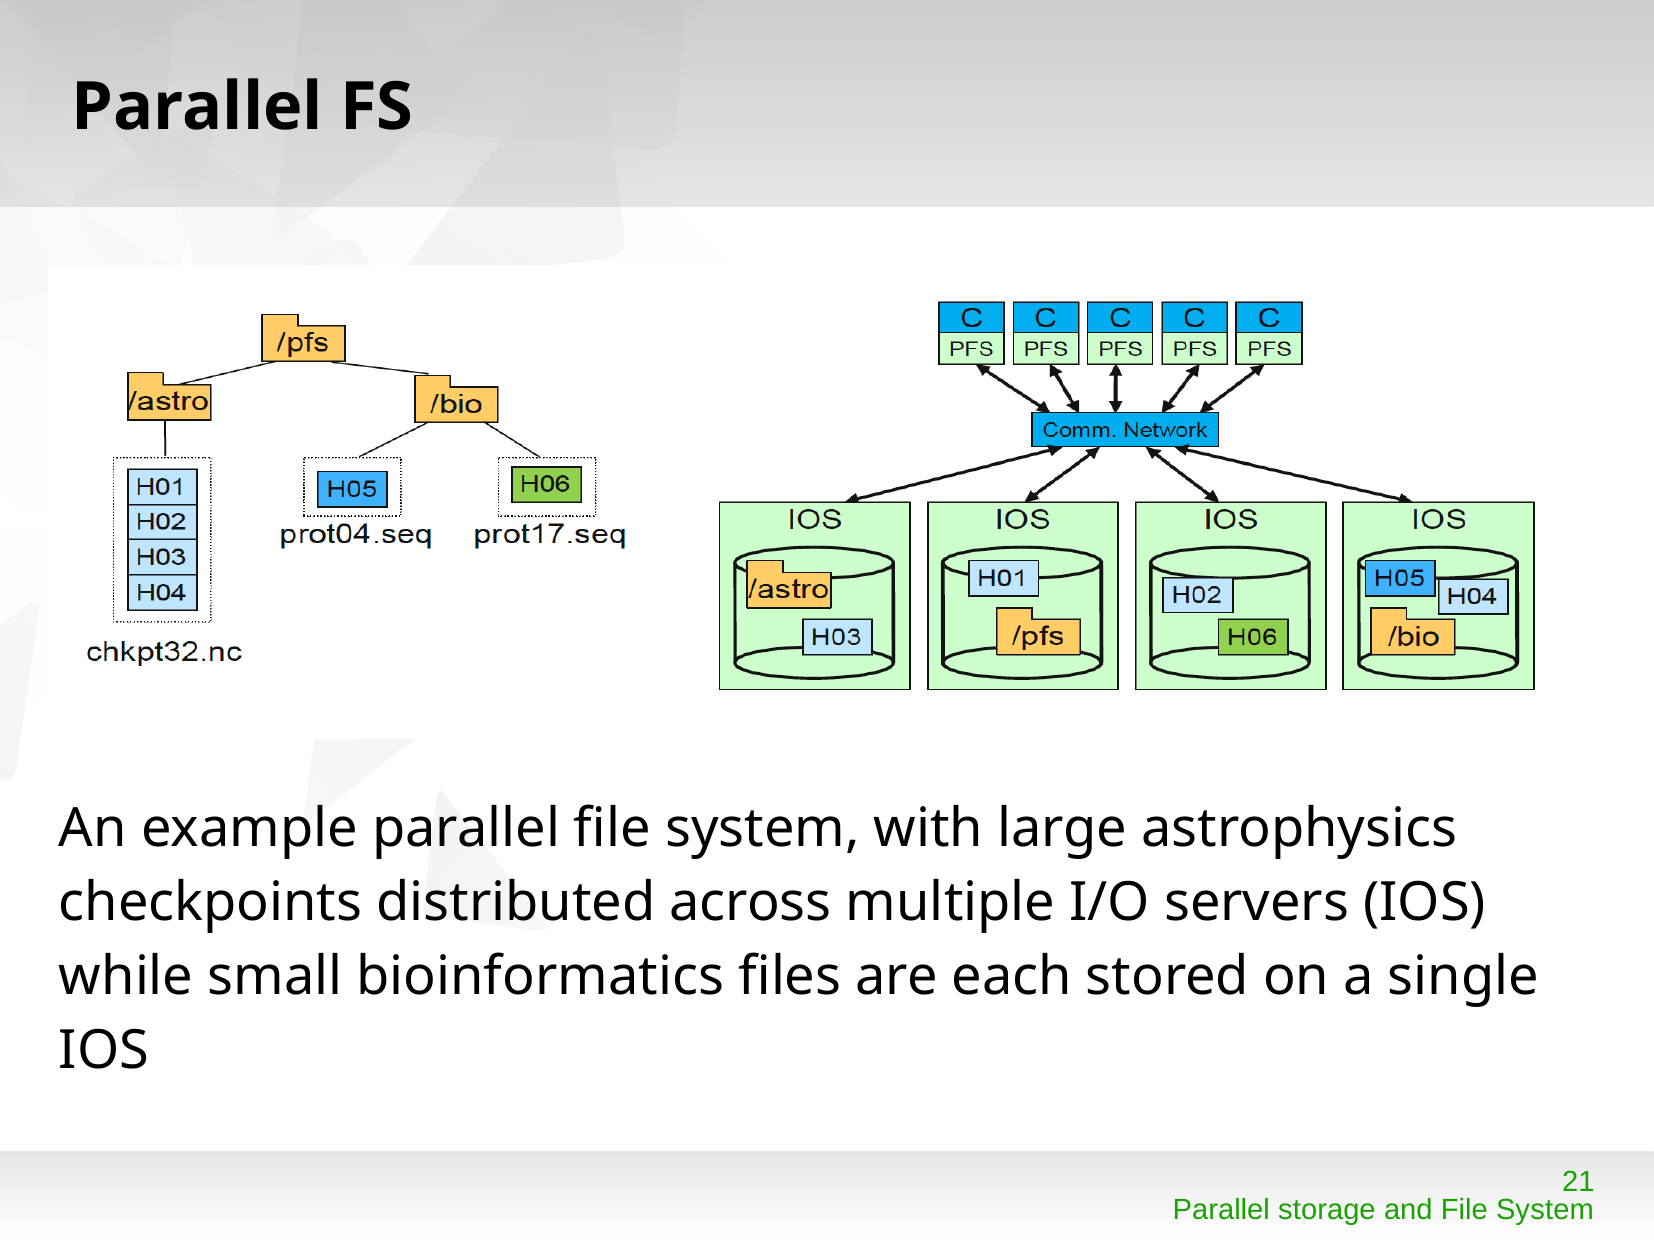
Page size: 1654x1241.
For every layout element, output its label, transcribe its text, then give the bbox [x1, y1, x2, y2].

title Parallel FS [71, 0, 1418, 208]
list An example parallel file system, with large astrophysics checkpoints distributed across multiple I/O servers (IOS) while small bioinformatics files are each stored on a single IOS [59, 739, 1595, 1163]
picture [0, 0, 1595, 931]
